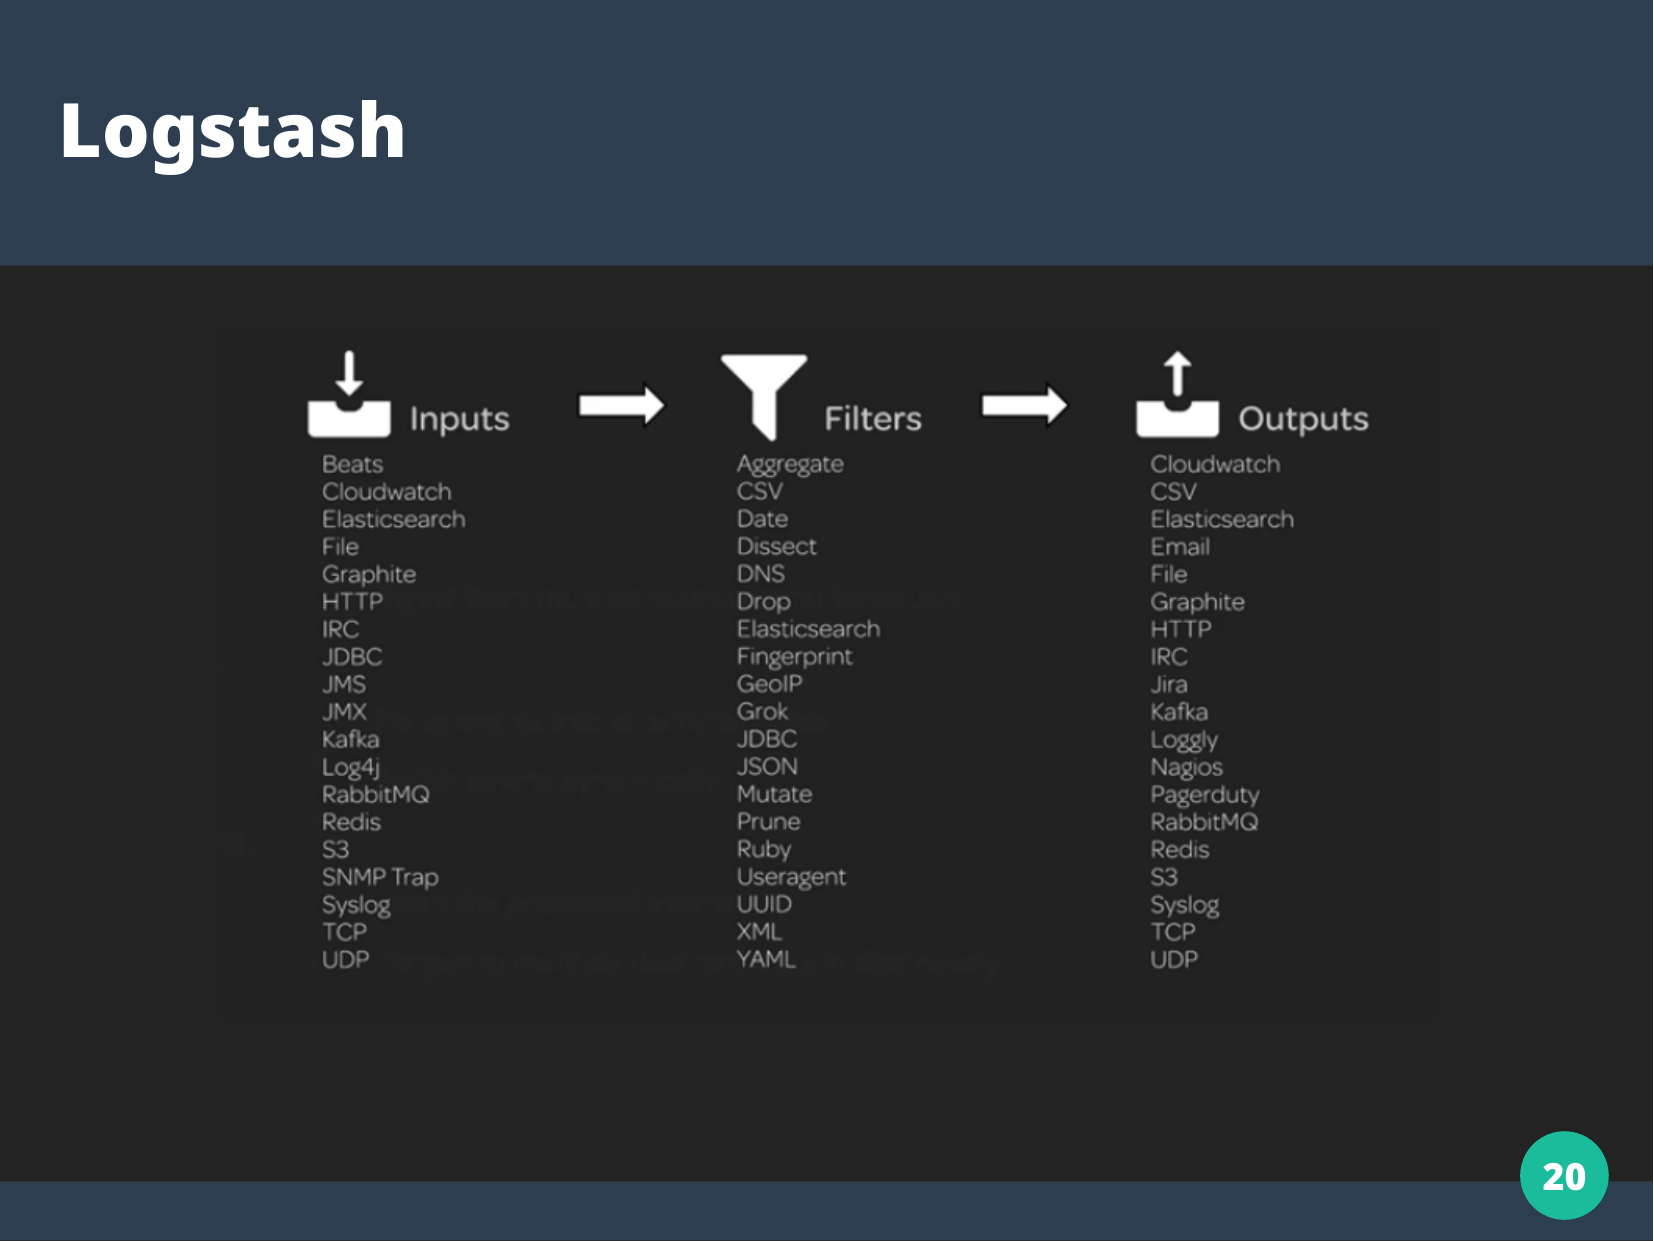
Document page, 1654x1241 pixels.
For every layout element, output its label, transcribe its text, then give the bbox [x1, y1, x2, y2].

picture [217, 326, 1436, 1021]
title Logstash [58, 49, 1594, 207]
